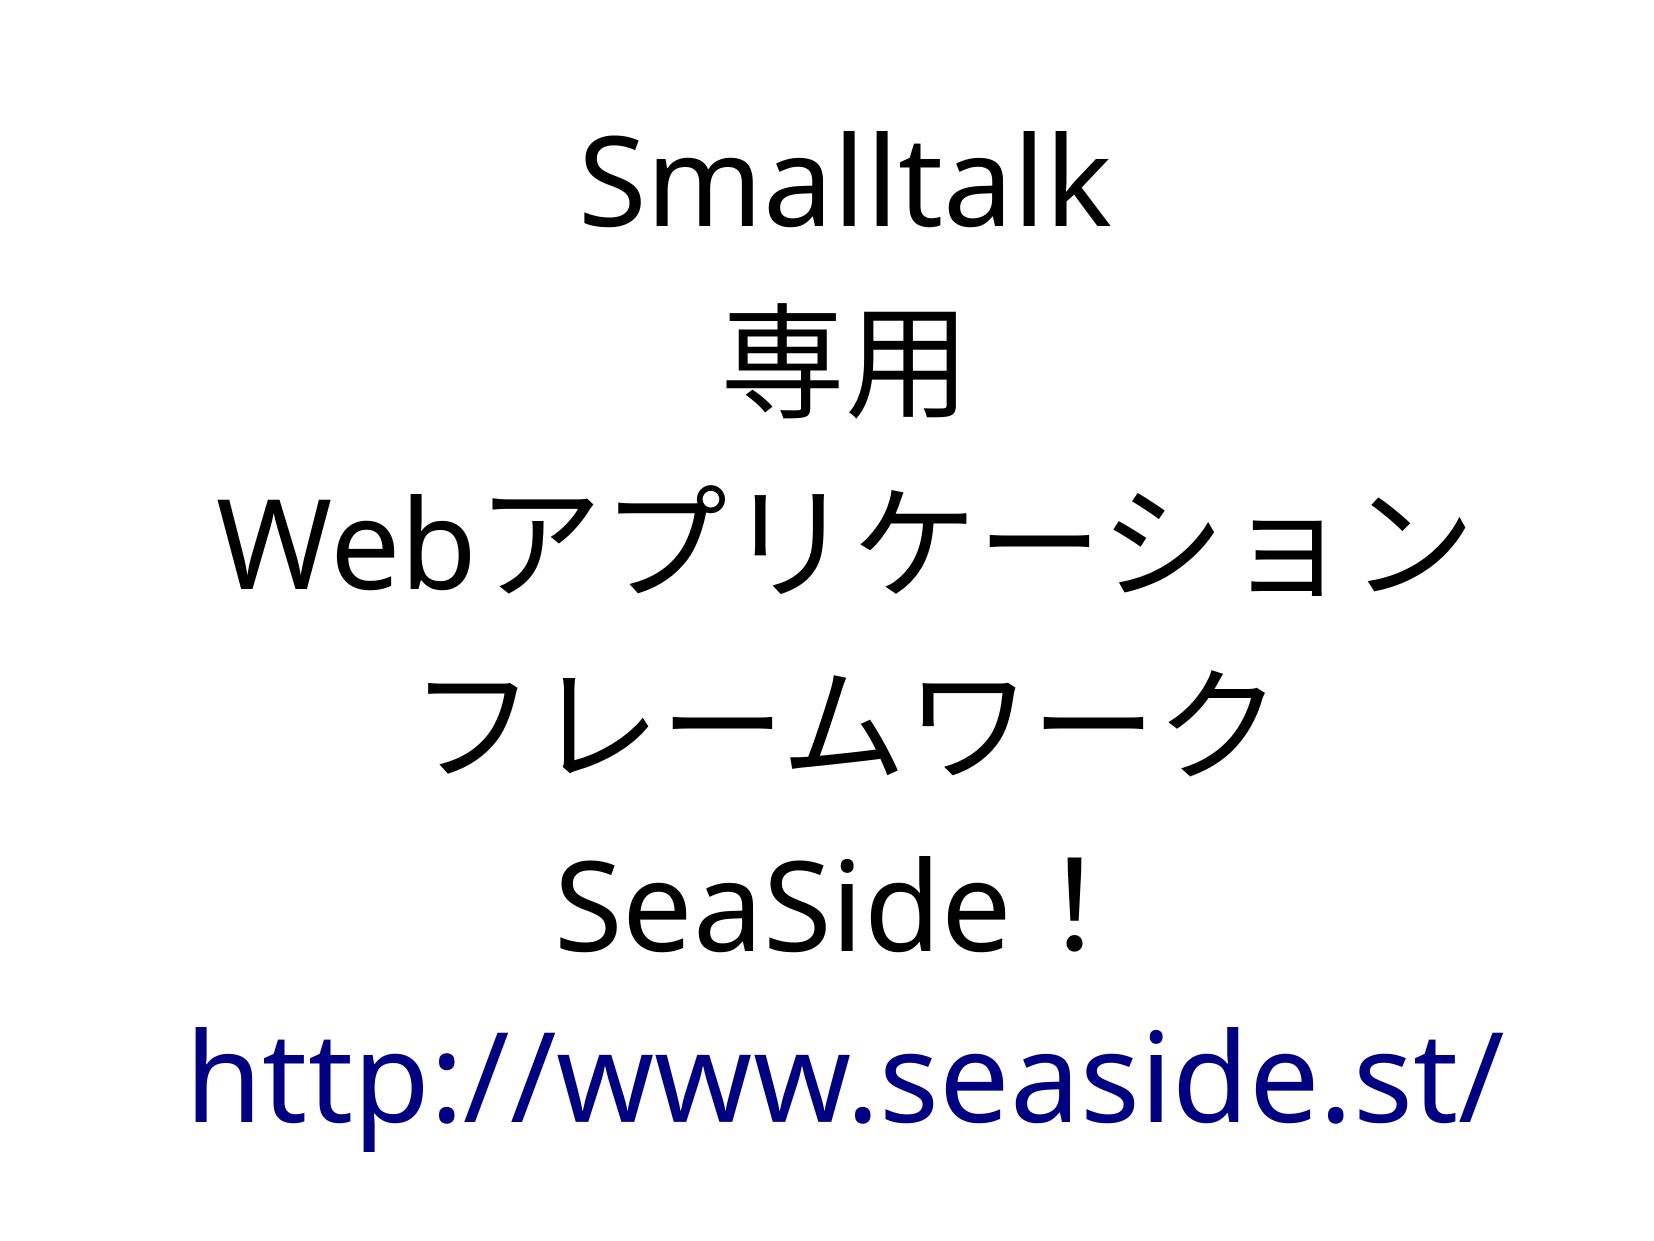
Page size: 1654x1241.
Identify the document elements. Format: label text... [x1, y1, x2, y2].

list Smalltalk 専用 Webアプリケーション フレームワーク SeaSide！ http://www.seaside.st/ [82, 59, 1538, 1193]
